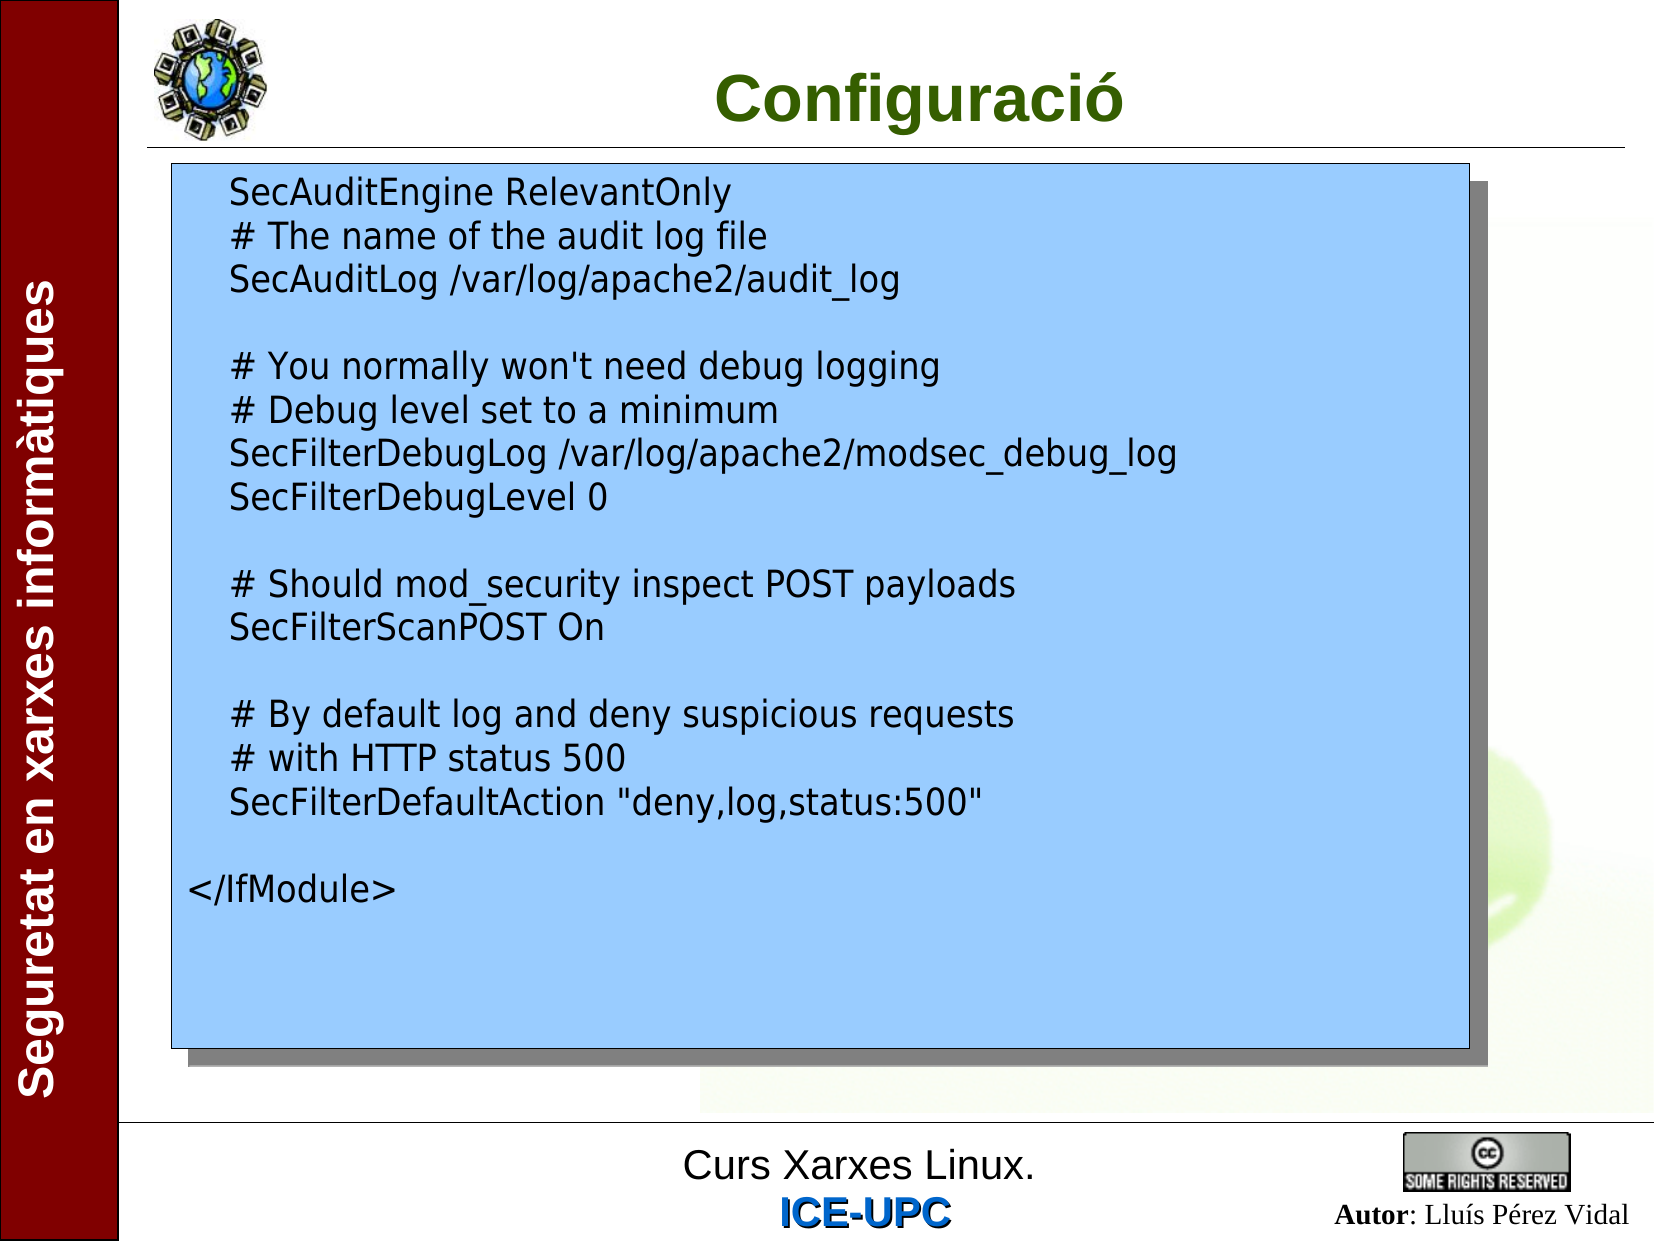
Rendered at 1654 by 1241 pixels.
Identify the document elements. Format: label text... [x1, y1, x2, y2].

picture [154, 19, 268, 49]
text_box SecAuditEngine RelevantOnly # The name of the audit log file SecAuditLog /var/log/apache2/audit_log # You normally won't need debug logging # Debug level set to a minimum SecFilterDebugLog /var/log/apache2/modsec_debug_log SecFilterDebugLevel 0 # Should mod_security inspect POST payloads SecFilterScanPOST On # By default log and deny suspicious requests # with HTTP status 500 SecFilterDefaultAction "deny,log,status:500" </IfModule> [171, 163, 1470, 1049]
picture [1403, 1132, 1571, 1192]
title Configuració [129, 49, 1619, 148]
picture [700, 217, 1654, 1113]
